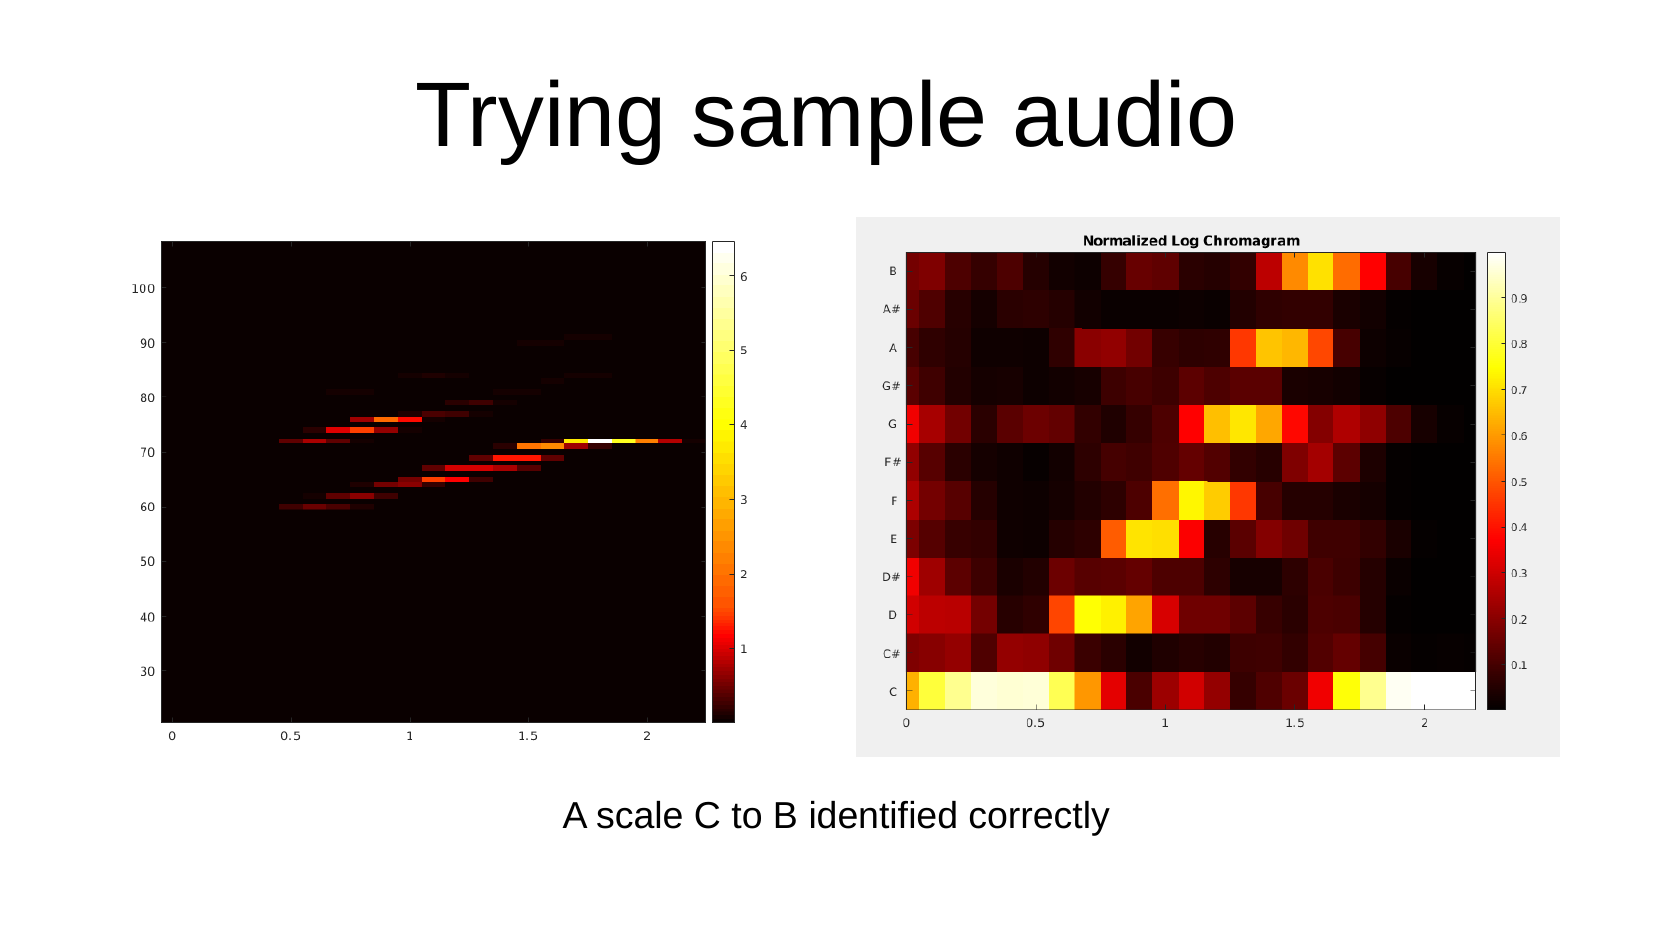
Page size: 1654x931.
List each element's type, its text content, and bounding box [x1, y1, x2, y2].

text_box A scale C to B identified correctly [547, 787, 1126, 845]
picture [856, 217, 1560, 758]
picture [99, 217, 792, 758]
title Trying sample audio [82, 37, 1571, 193]
